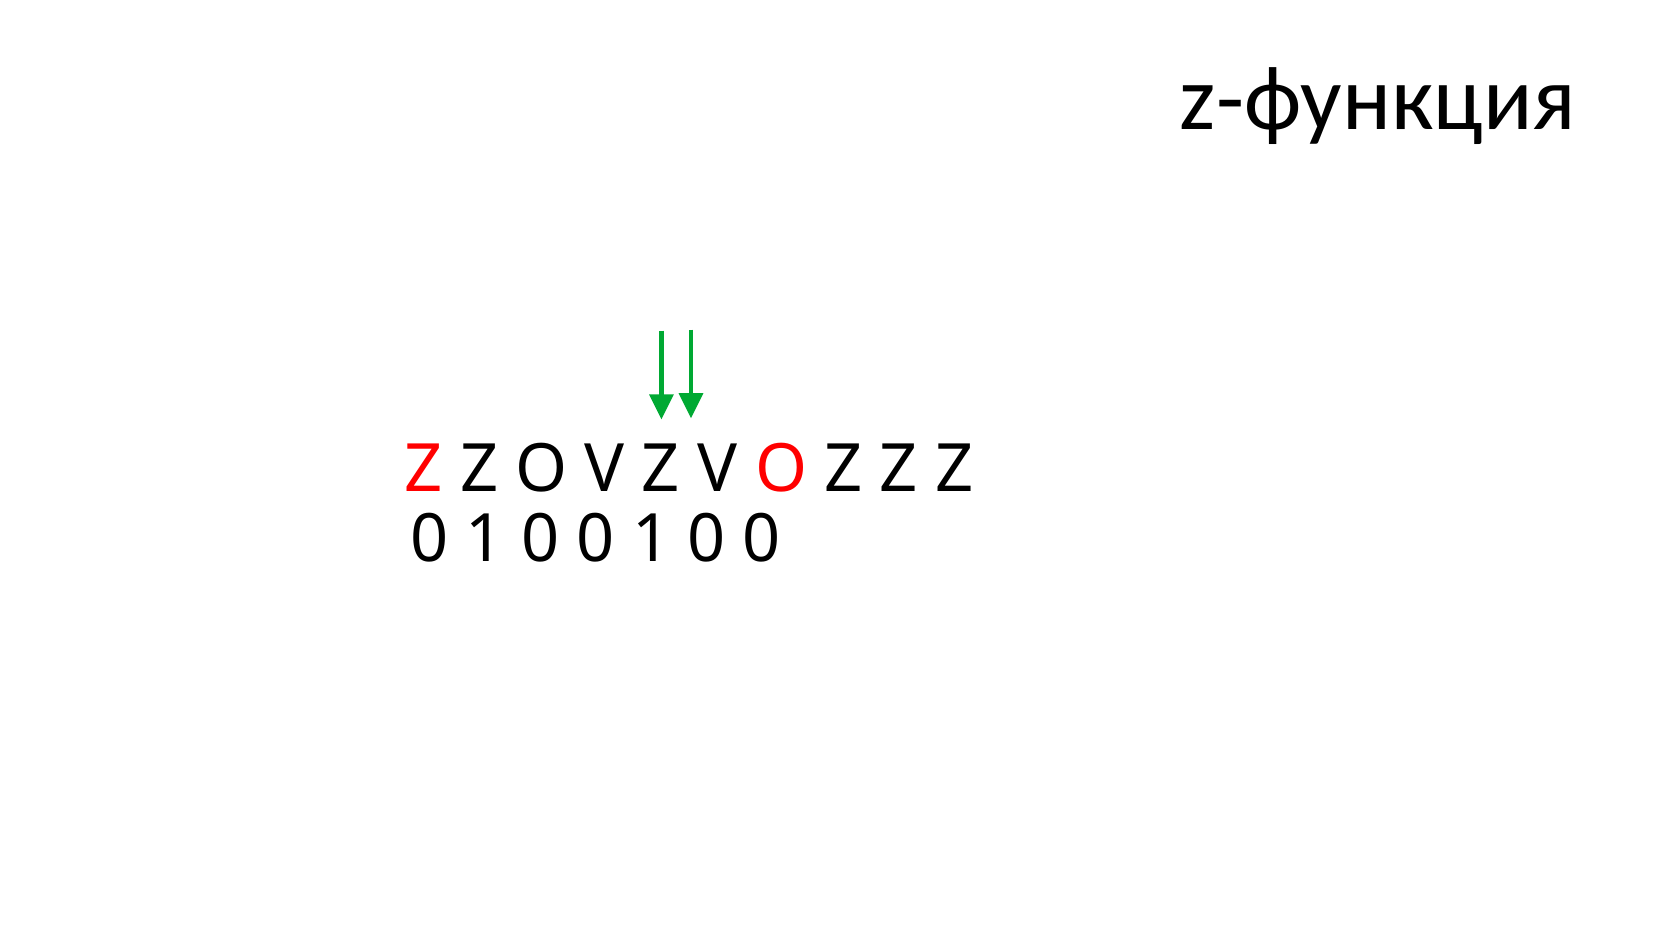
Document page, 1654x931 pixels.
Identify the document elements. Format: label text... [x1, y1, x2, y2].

title z-функция [88, 29, 1577, 185]
text_box Z Z O V Z V O Z Z Z [389, 412, 1054, 511]
text_box 0 1 0 0 1 0 0 [395, 483, 893, 582]
